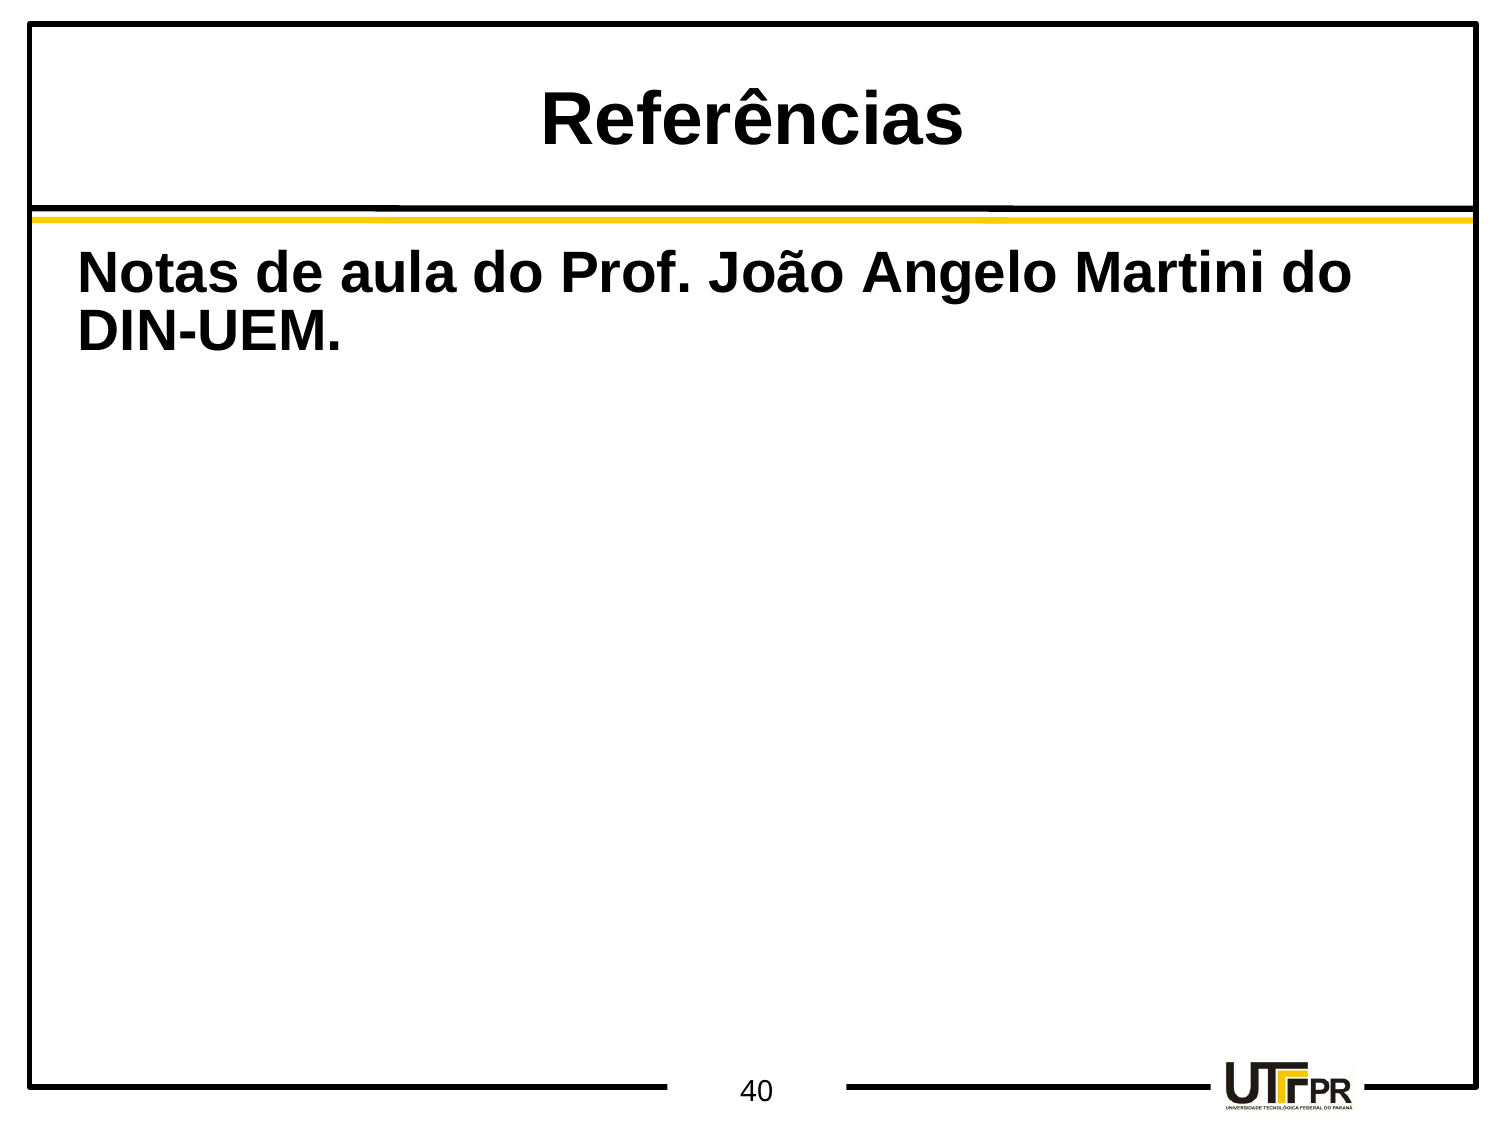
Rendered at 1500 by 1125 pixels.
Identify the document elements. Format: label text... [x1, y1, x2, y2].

title Referências [29, 47, 1477, 195]
list Notas de aula do Prof. João Angelo Martini do DIN-UEM. [41, 245, 1471, 1040]
picture [1225, 1062, 1353, 1110]
